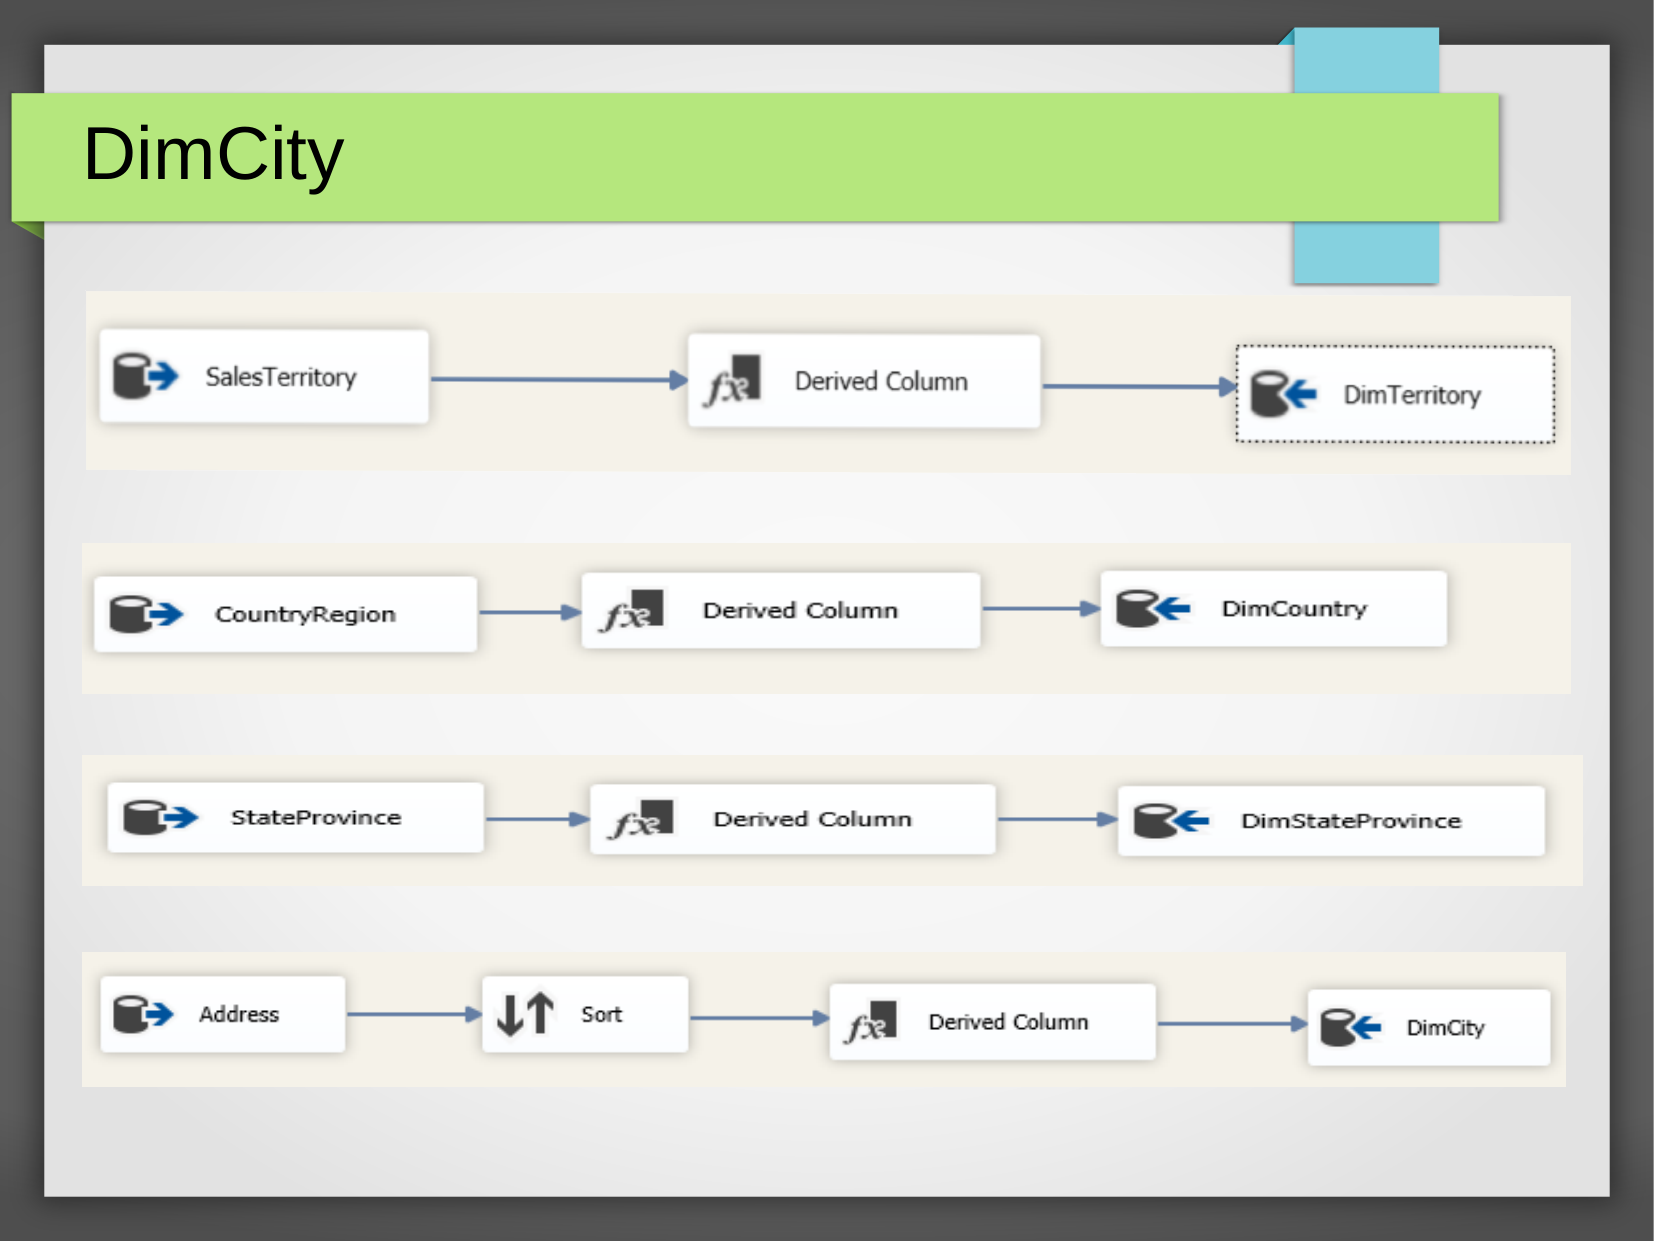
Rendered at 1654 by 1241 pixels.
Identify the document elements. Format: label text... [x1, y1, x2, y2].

picture [0, 0, 1654, 1241]
title DimCity [82, 94, 1264, 213]
